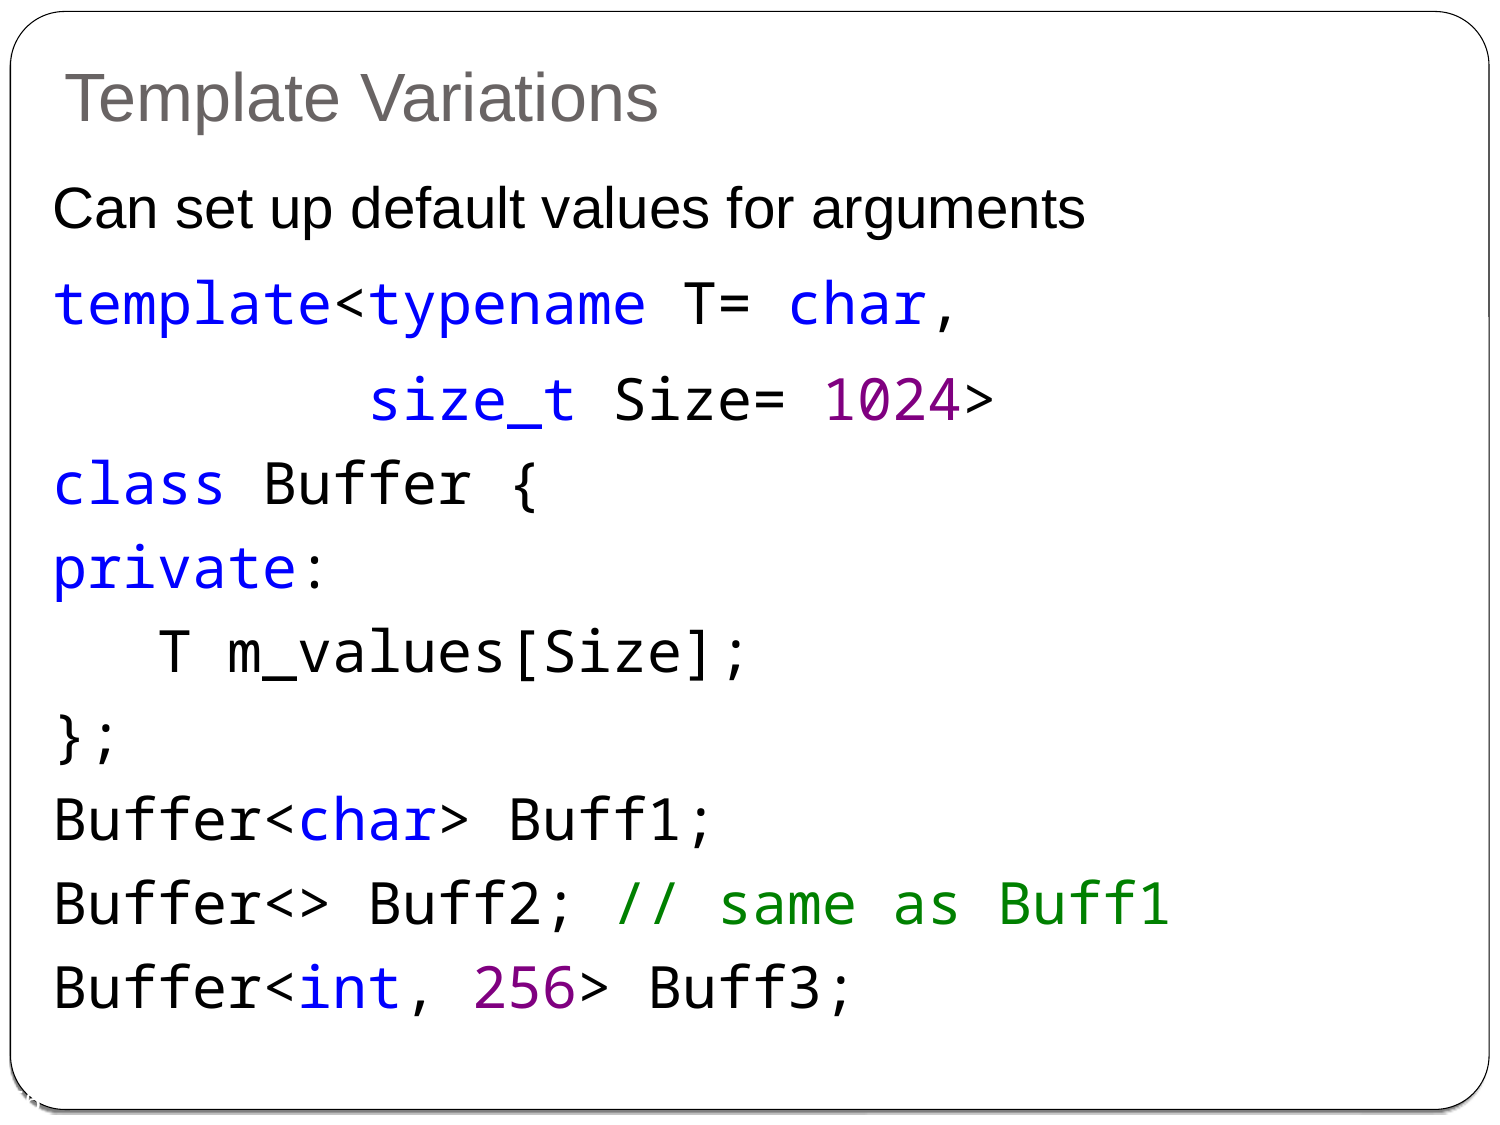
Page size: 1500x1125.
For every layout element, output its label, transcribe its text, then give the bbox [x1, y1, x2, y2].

title Template Variations [50, 45, 1450, 150]
list Can set up default values for arguments template<typename T= char, size_t Size= 1024> class Buffer { private: T m_values[Size]; }; Buffer<char> Buff1; Buffer<> Buff2; // same as Buff1 Buffer<int, 256> Buff3; [37, 162, 1463, 1088]
slide_number <number> [0, 1074, 50, 1125]
